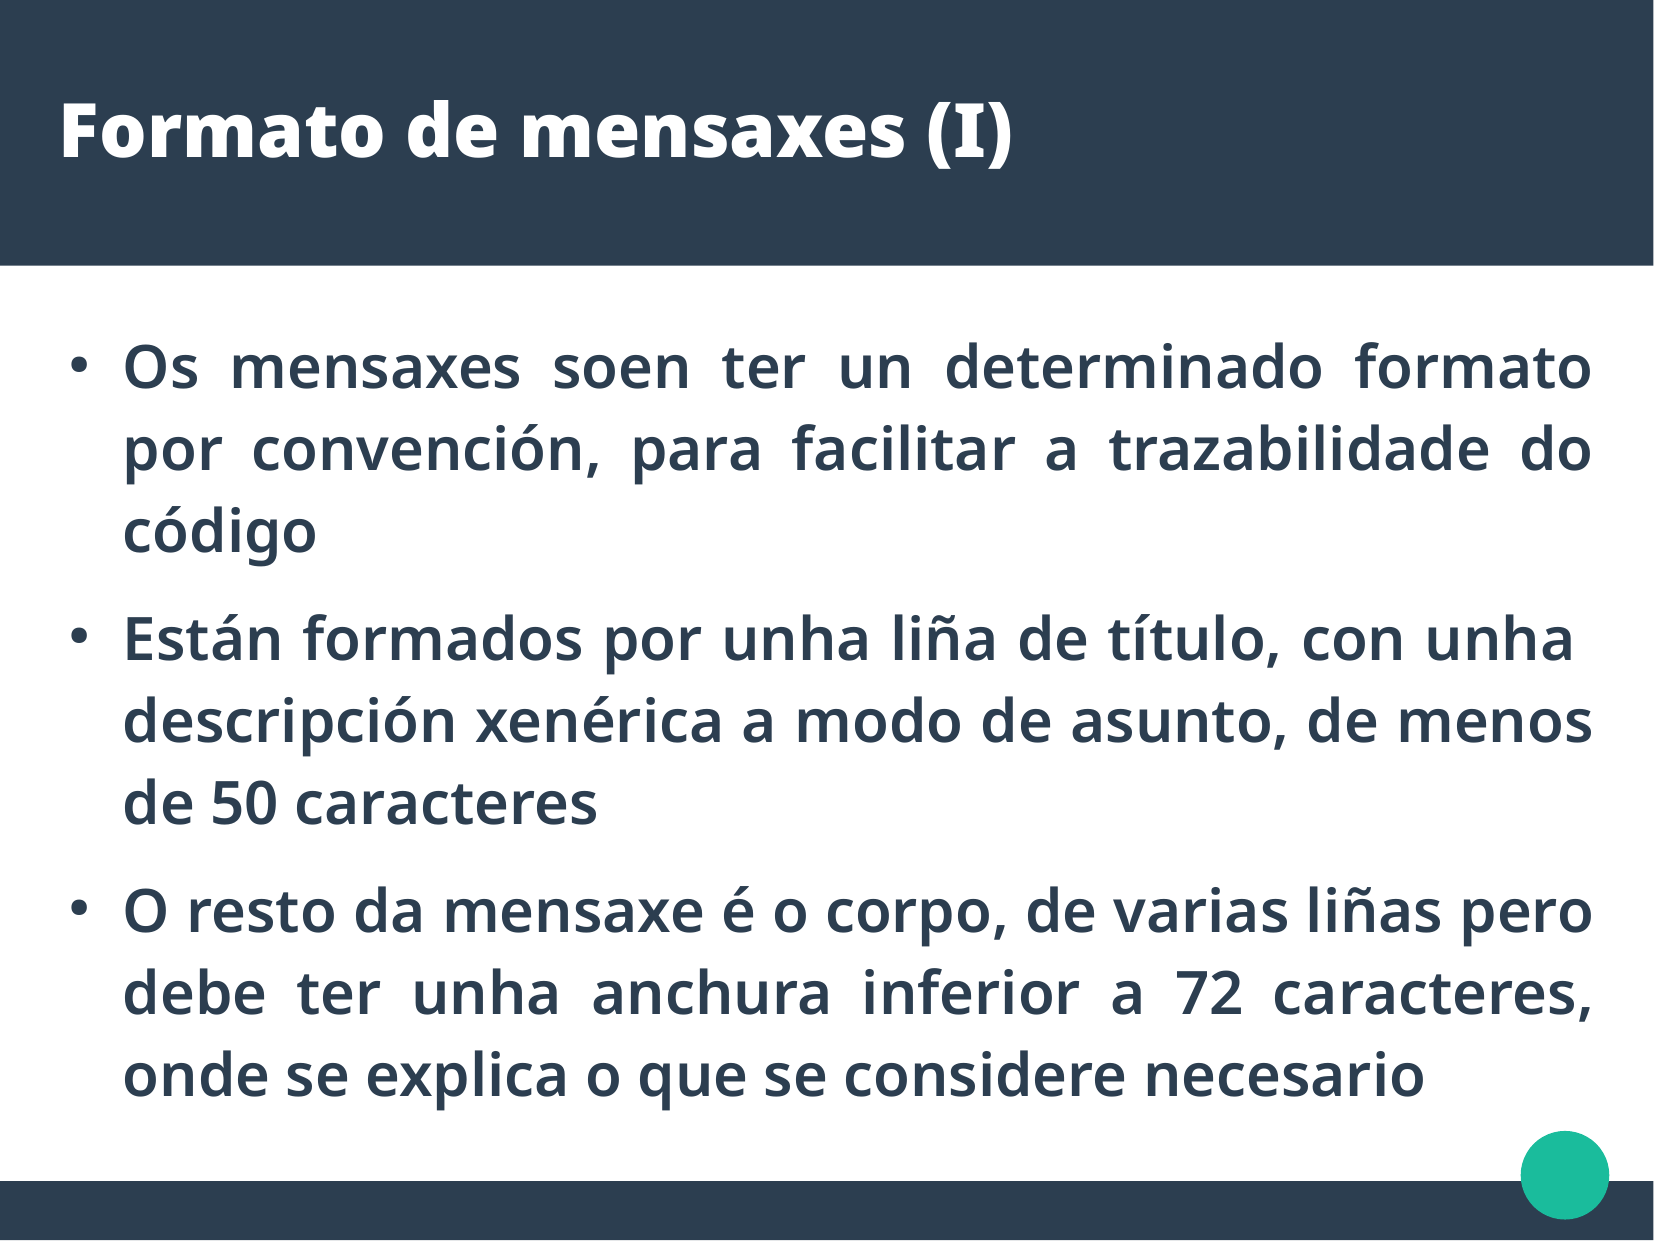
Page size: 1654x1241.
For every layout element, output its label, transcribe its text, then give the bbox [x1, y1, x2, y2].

title Formato de mensaxes (I) [59, 49, 1595, 207]
list Os mensaxes soen ter un determinado formato por convención, para facilitar a trazabilidade do código Están formados por unha liña de título, con unha descripción xenérica a modo de asunto, de menos de 50 caracteres O resto da mensaxe é o corpo, de varias liñas pero debe ter unha anchura inferior a 72 caracteres, onde se explica o que se considere necesario [59, 324, 1595, 1152]
